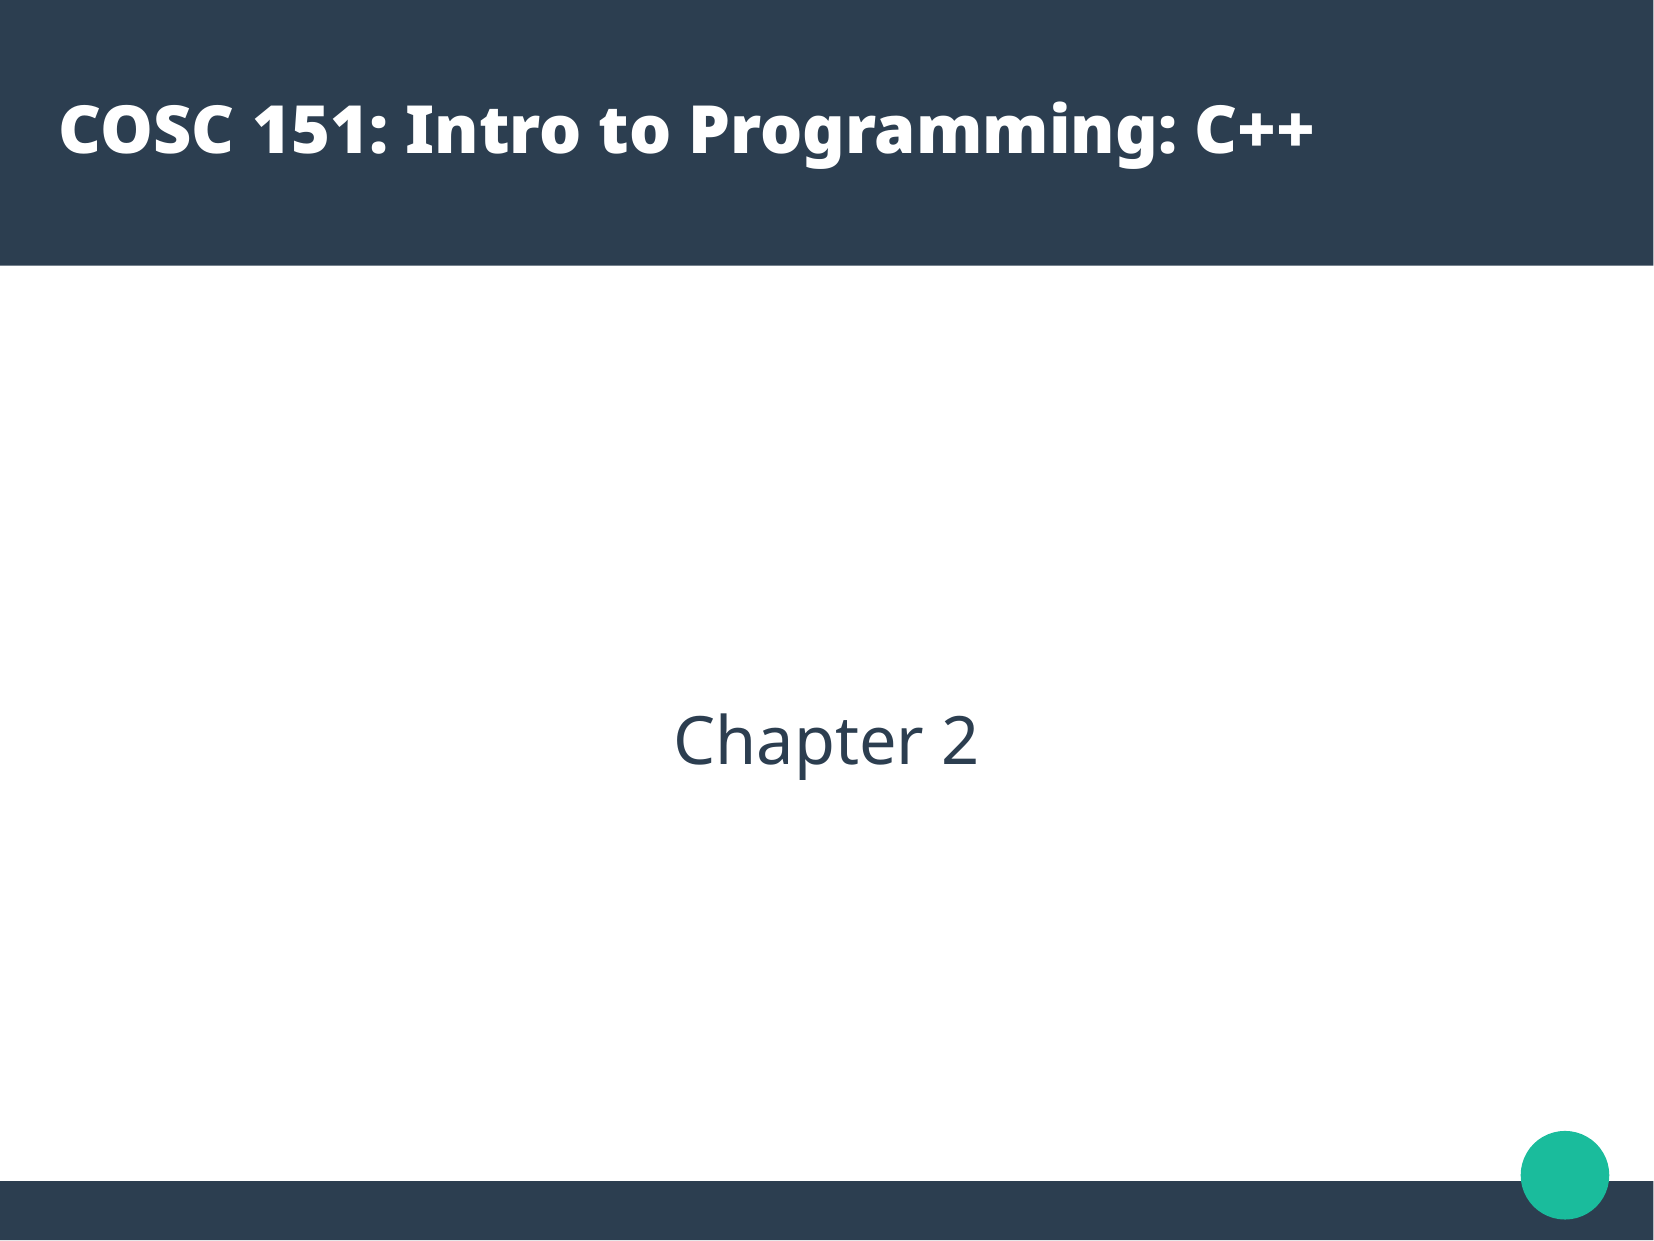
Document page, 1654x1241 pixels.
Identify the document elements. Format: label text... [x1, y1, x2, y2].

title COSC 151: Intro to Programming: C++ [59, 49, 1595, 207]
subtitle Chapter 2 [59, 324, 1595, 1152]
